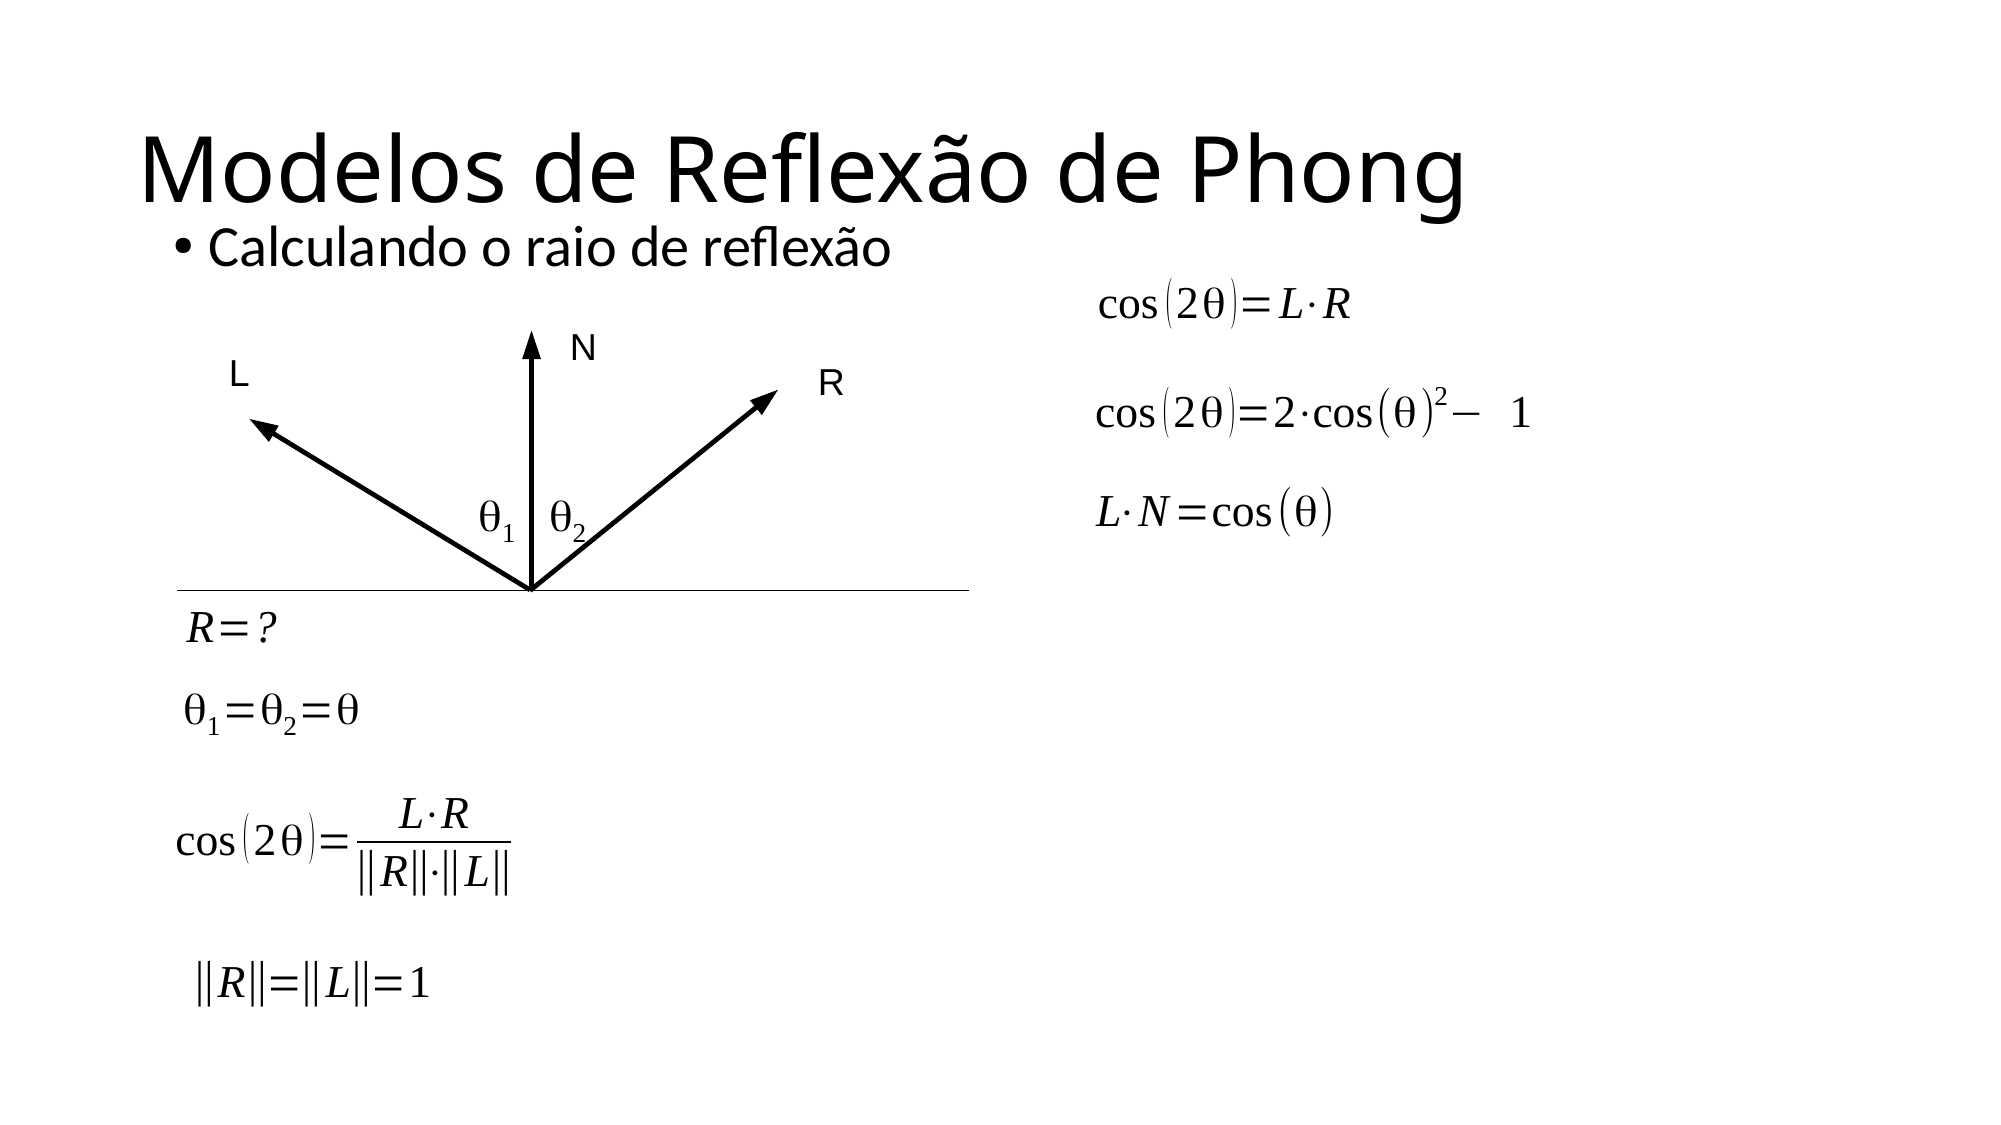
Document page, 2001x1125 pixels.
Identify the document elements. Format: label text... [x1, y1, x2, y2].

title Modelos de Reflexão de Phong [137, 59, 1863, 224]
chart [1086, 484, 1342, 539]
text_box R [803, 354, 898, 411]
chart [472, 498, 522, 548]
chart [177, 691, 366, 741]
chart [169, 787, 520, 898]
chart [1089, 380, 1538, 441]
chart [184, 956, 438, 1010]
text_box N [555, 318, 666, 376]
chart [1091, 274, 1359, 331]
text_box L [214, 345, 325, 402]
chart [177, 602, 285, 653]
chart [542, 498, 593, 548]
subtitle Calculando o raio de reflexão [137, 224, 1863, 1068]
